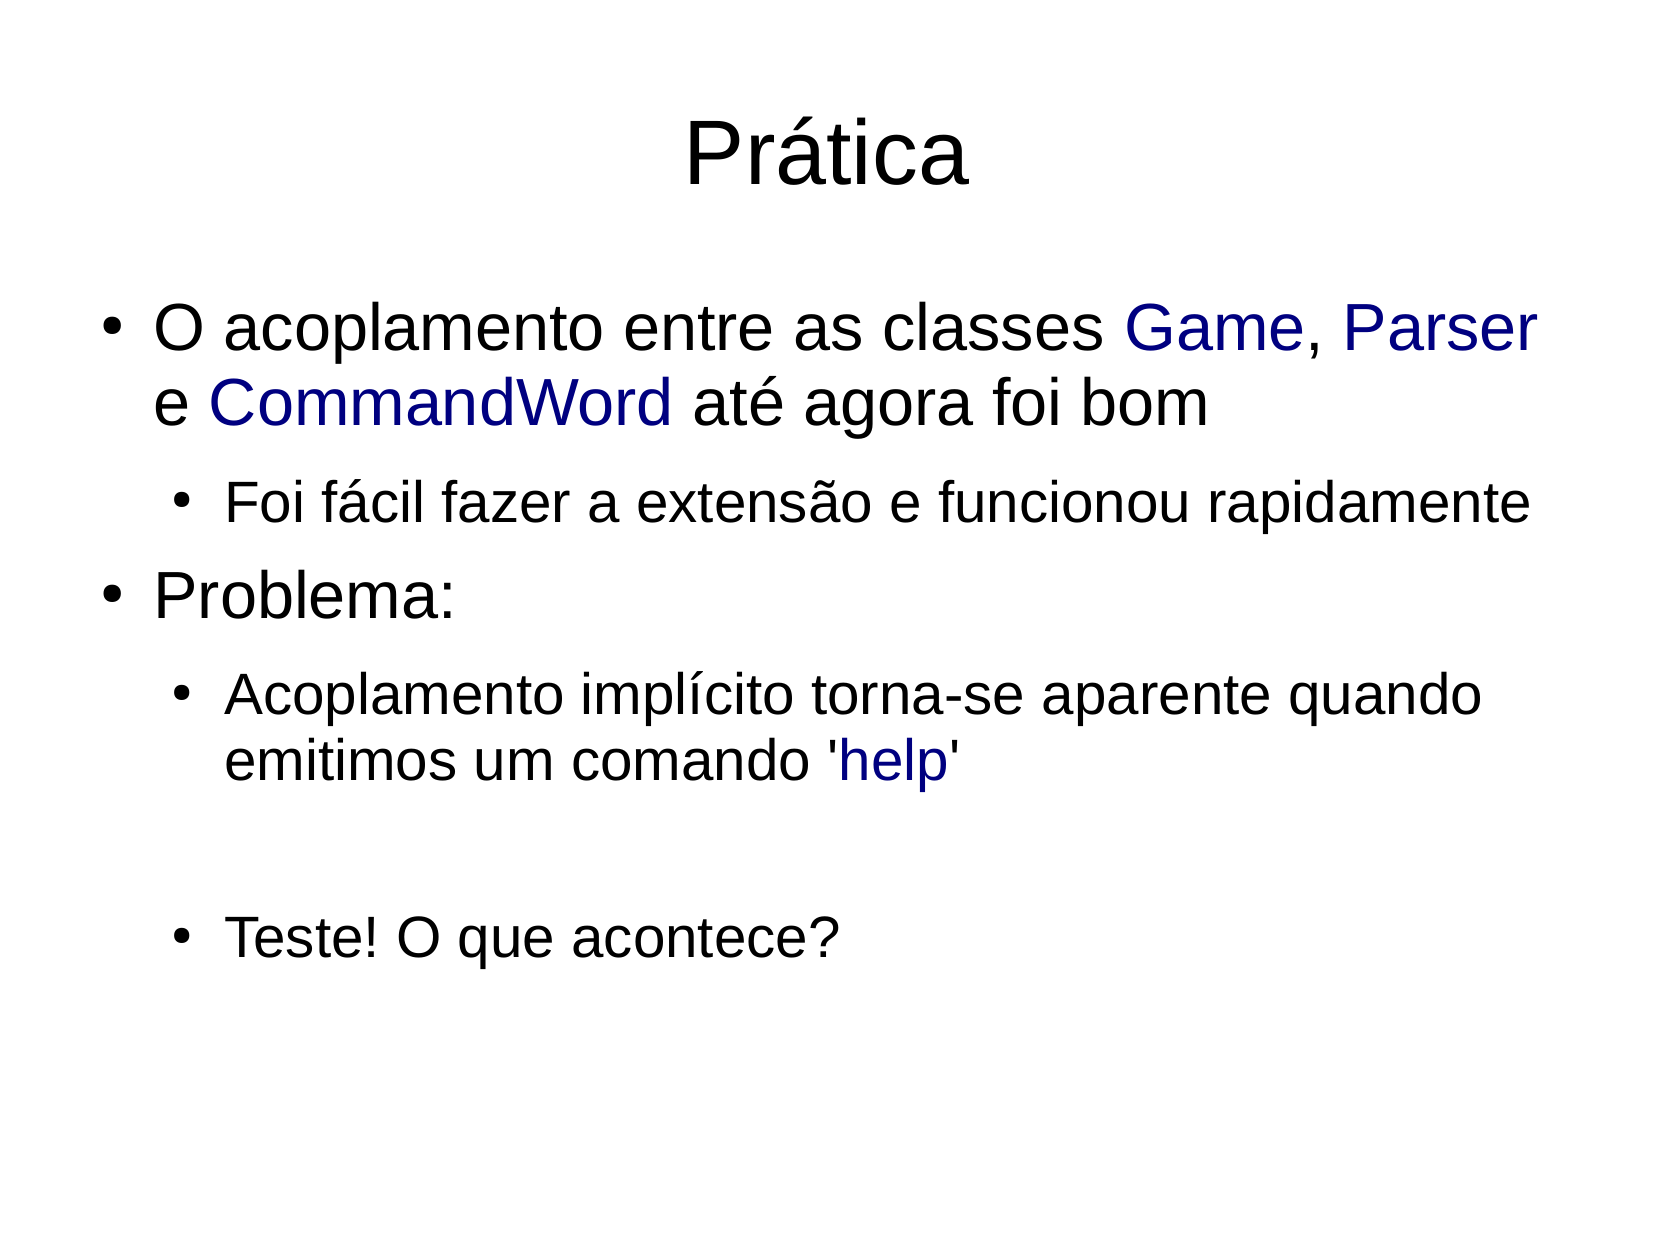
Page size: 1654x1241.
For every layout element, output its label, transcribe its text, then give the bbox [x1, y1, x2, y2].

list O acoplamento entre as classes Game, Parser e CommandWord até agora foi bom Foi fácil fazer a extensão e funcionou rapidamente Problema: Acoplamento implícito torna-se aparente quando emitimos um comando 'help' Teste! O que acontece? [82, 290, 1571, 1109]
title Prática [82, 49, 1571, 257]
